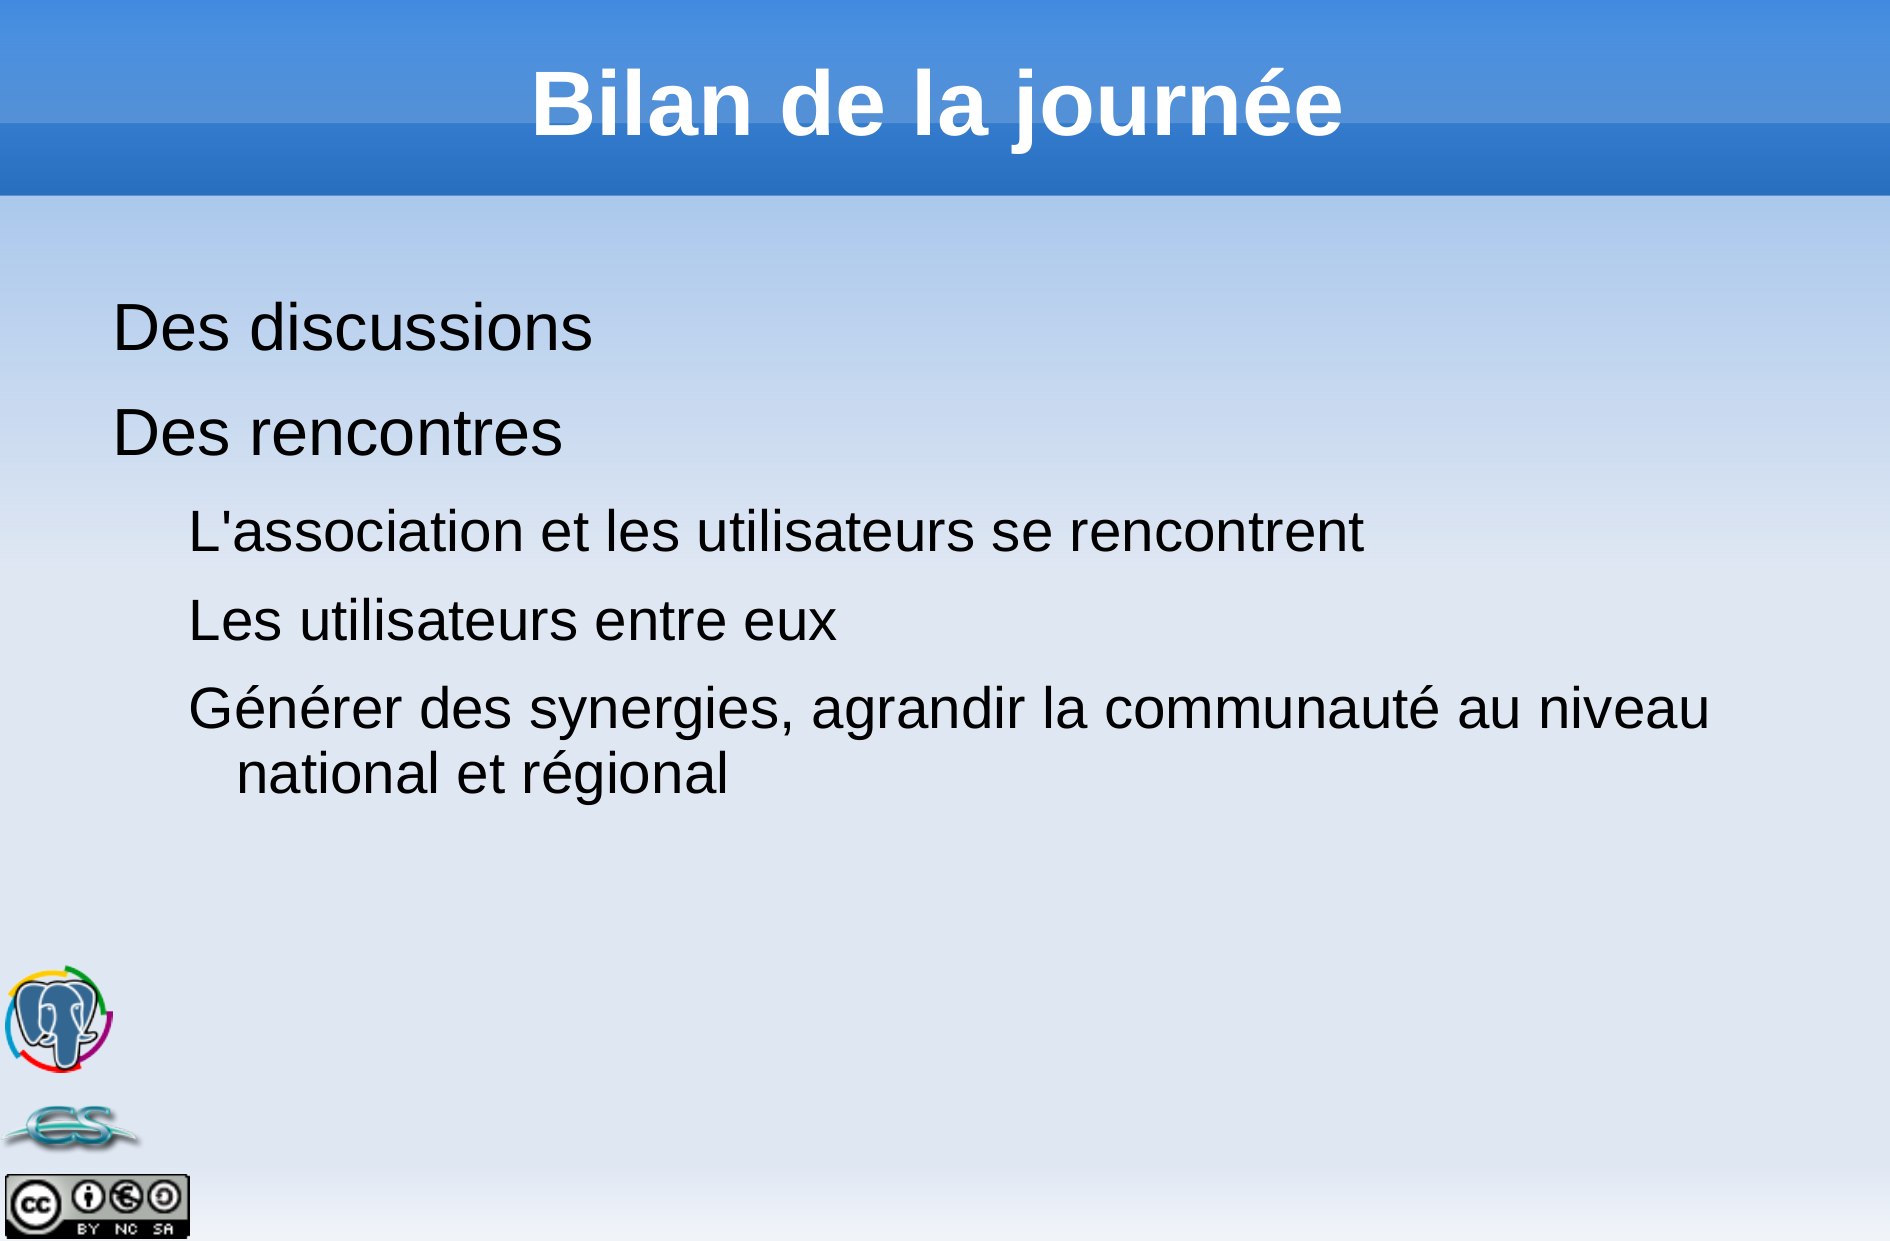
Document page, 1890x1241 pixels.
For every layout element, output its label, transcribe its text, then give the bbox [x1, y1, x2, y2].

list Des discussions Des rencontres L'association et les utilisateurs se rencontrent Les utilisateurs entre eux Générer des synergies, agrandir la communauté au niveau national et régional [94, 290, 1796, 1094]
title Bilan de la journée [87, 7, 1789, 200]
picture [0, 0, 1890, 1241]
